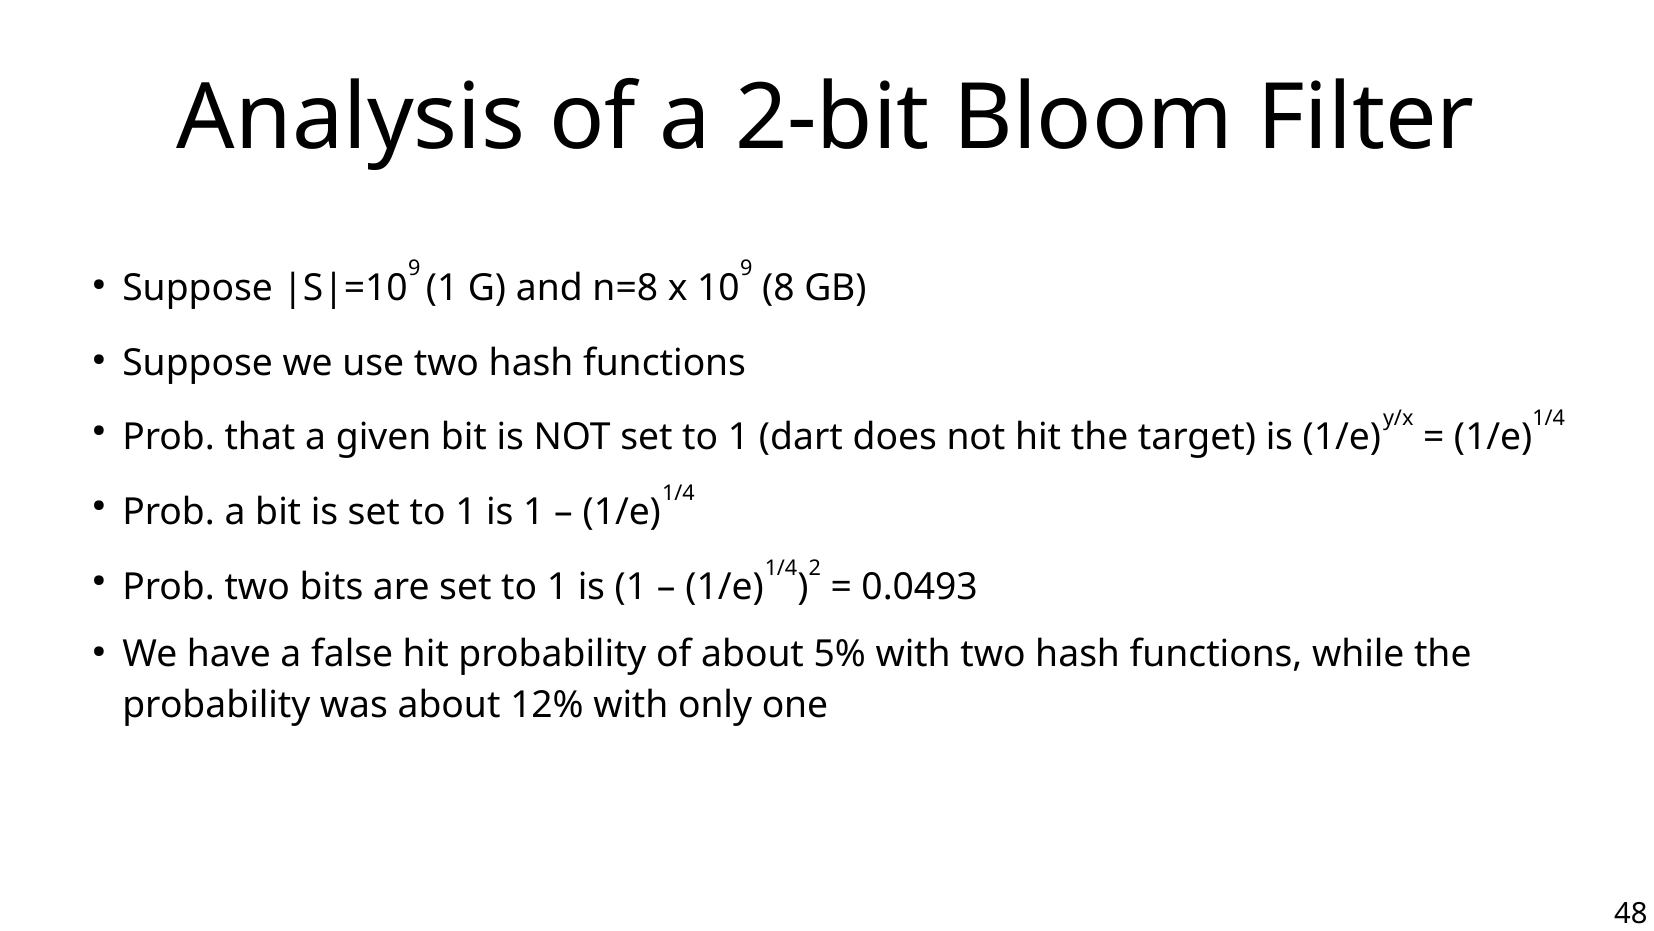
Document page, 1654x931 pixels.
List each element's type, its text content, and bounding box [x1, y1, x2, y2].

title Analysis of a 2-bit Bloom Filter [82, 1, 1571, 226]
list Suppose |S|=109 (1 G) and n=8 x 109 (8 GB) Suppose we use two hash functions Prob. that a given bit is NOT set to 1 (dart does not hit the target) is (1/e)y/x = (1/e)1/4 Prob. a bit is set to 1 is 1 – (1/e)1/4 Prob. two bits are set to 1 is (1 – (1/e)1/4)2 = 0.0493 We have a false hit probability of about 5% with two hash functions, while the probability was about 12% with only one [82, 253, 1571, 793]
